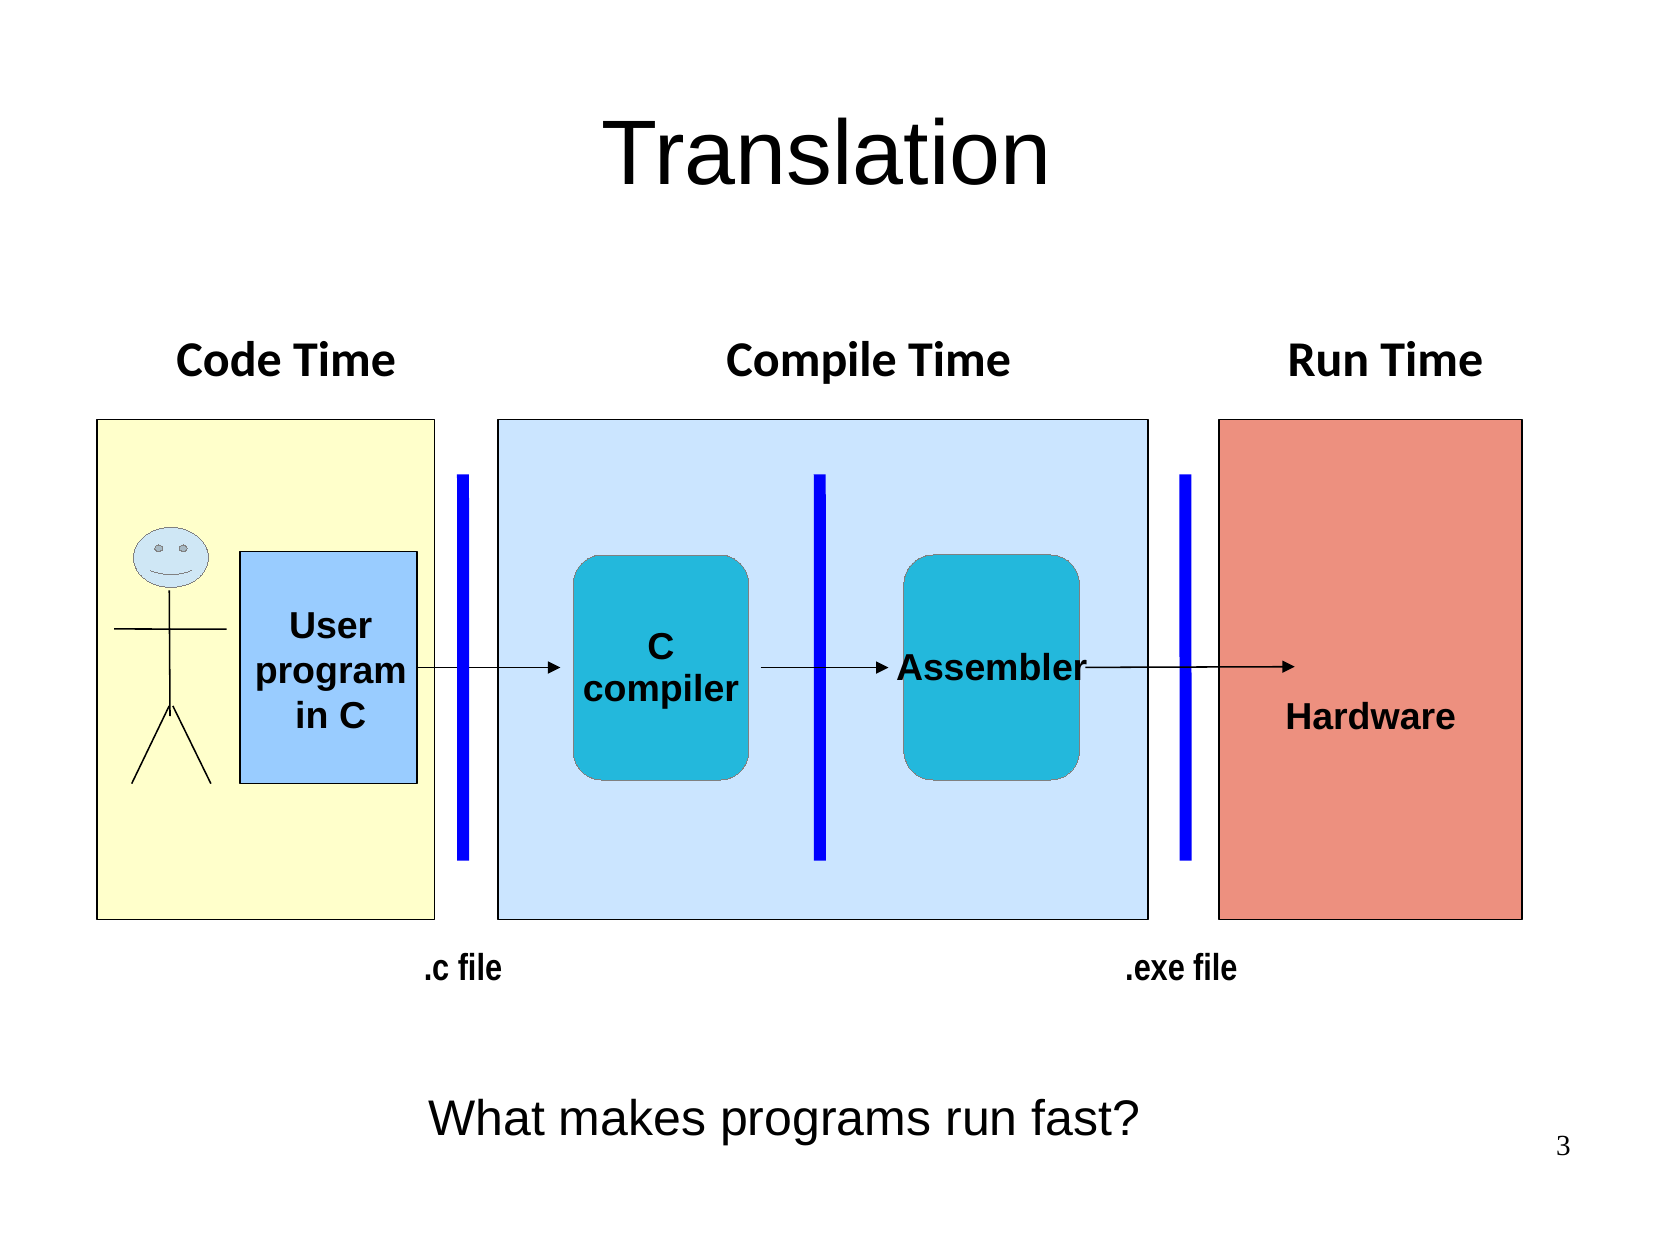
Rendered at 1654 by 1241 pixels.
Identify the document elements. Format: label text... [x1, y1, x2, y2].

text_box Compile Time [711, 316, 971, 409]
text_box [97, 419, 435, 920]
text_box .exe file [1110, 935, 1253, 996]
text_box What makes programs run fast? [413, 1083, 1156, 1155]
text_box [497, 419, 1148, 920]
text_box .c file [408, 935, 517, 996]
text_box Code Time [161, 316, 373, 409]
text_box C compiler [573, 555, 749, 781]
text_box Assembler [903, 554, 1080, 781]
text_box User program in C [239, 551, 418, 784]
title Translation [82, 49, 1571, 257]
text_box Run Time [1272, 316, 1463, 409]
text_box Hardware [1219, 419, 1523, 920]
